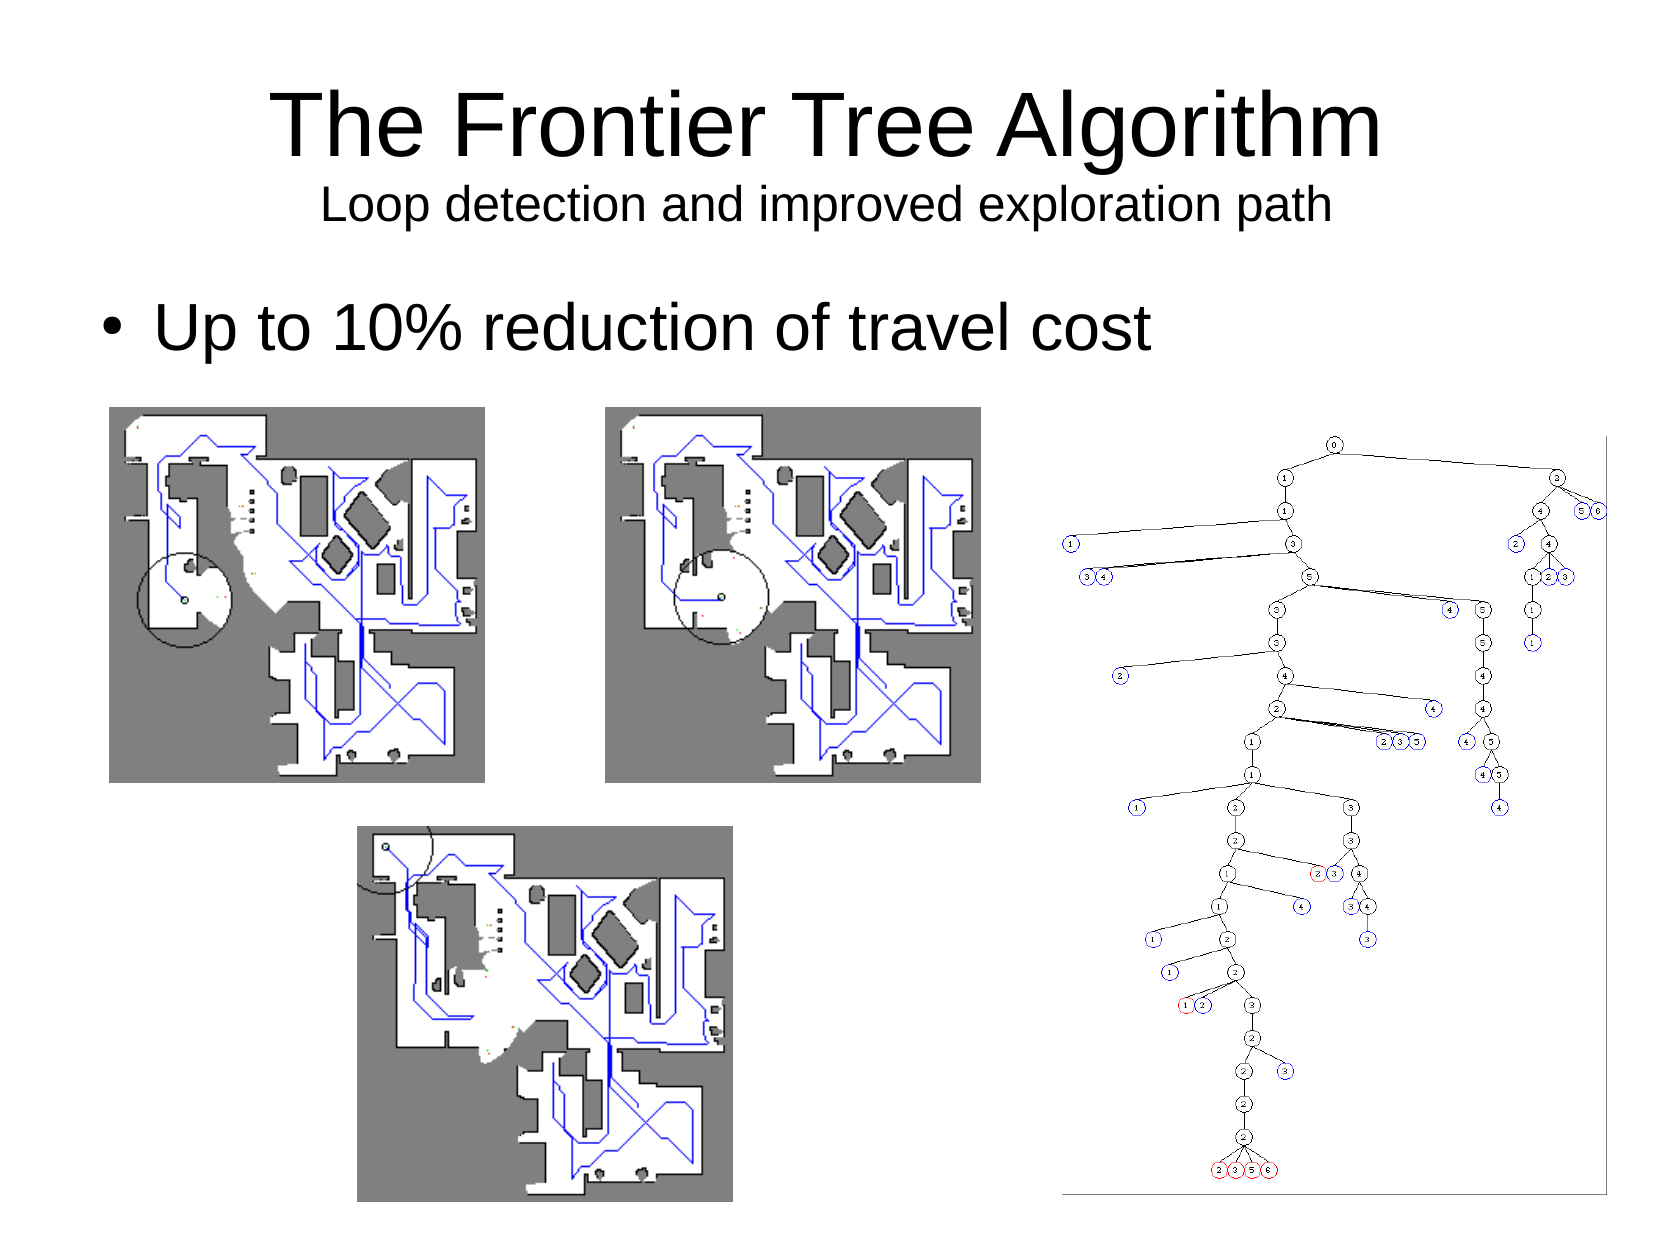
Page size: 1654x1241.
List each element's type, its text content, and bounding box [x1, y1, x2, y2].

picture [109, 407, 485, 783]
picture [605, 407, 981, 783]
picture [1062, 436, 1607, 1195]
title The Frontier Tree Algorithm Loop detection and improved exploration path [82, 49, 1571, 257]
picture [357, 826, 733, 1202]
list Up to 10% reduction of travel cost [82, 290, 1571, 1010]
